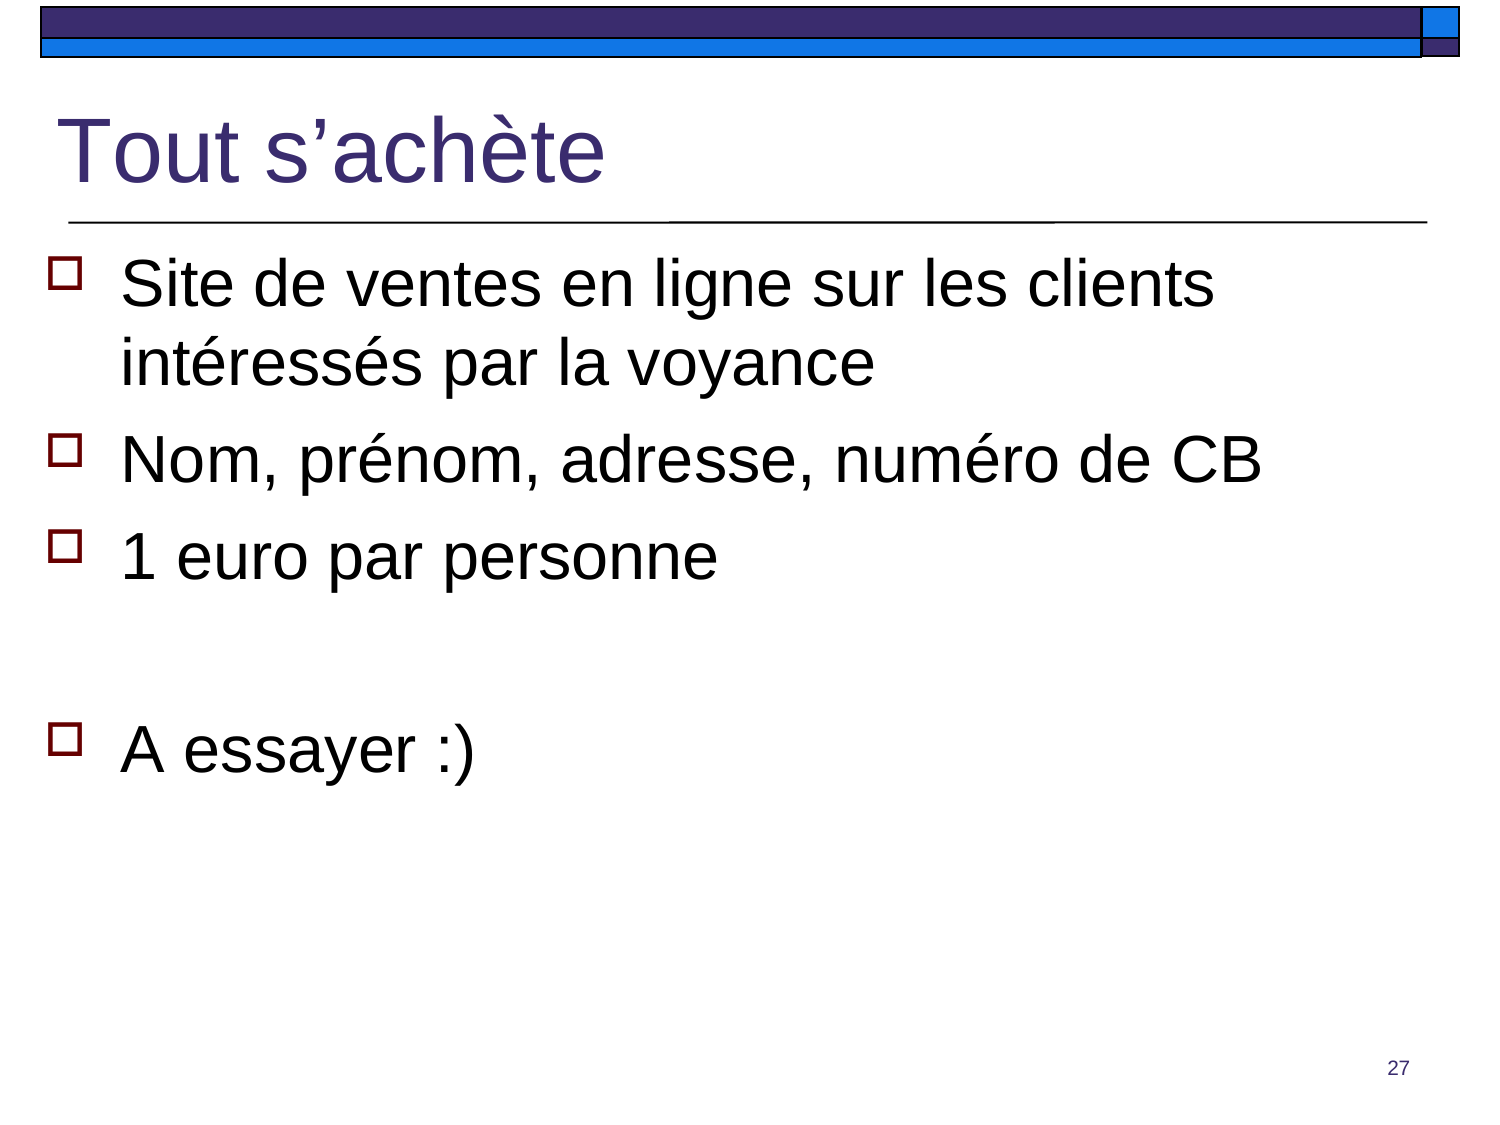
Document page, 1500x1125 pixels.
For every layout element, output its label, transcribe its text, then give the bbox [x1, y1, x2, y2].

text_box Tout s’achète [41, 78, 1459, 209]
text_box <numéro> [1112, 1046, 1426, 1101]
text_box Site de ventes en ligne sur les clients intéressés par la voyance Nom, prénom, adresse, numéro de CB 1 euro par personne A essayer :) [29, 231, 1448, 1012]
